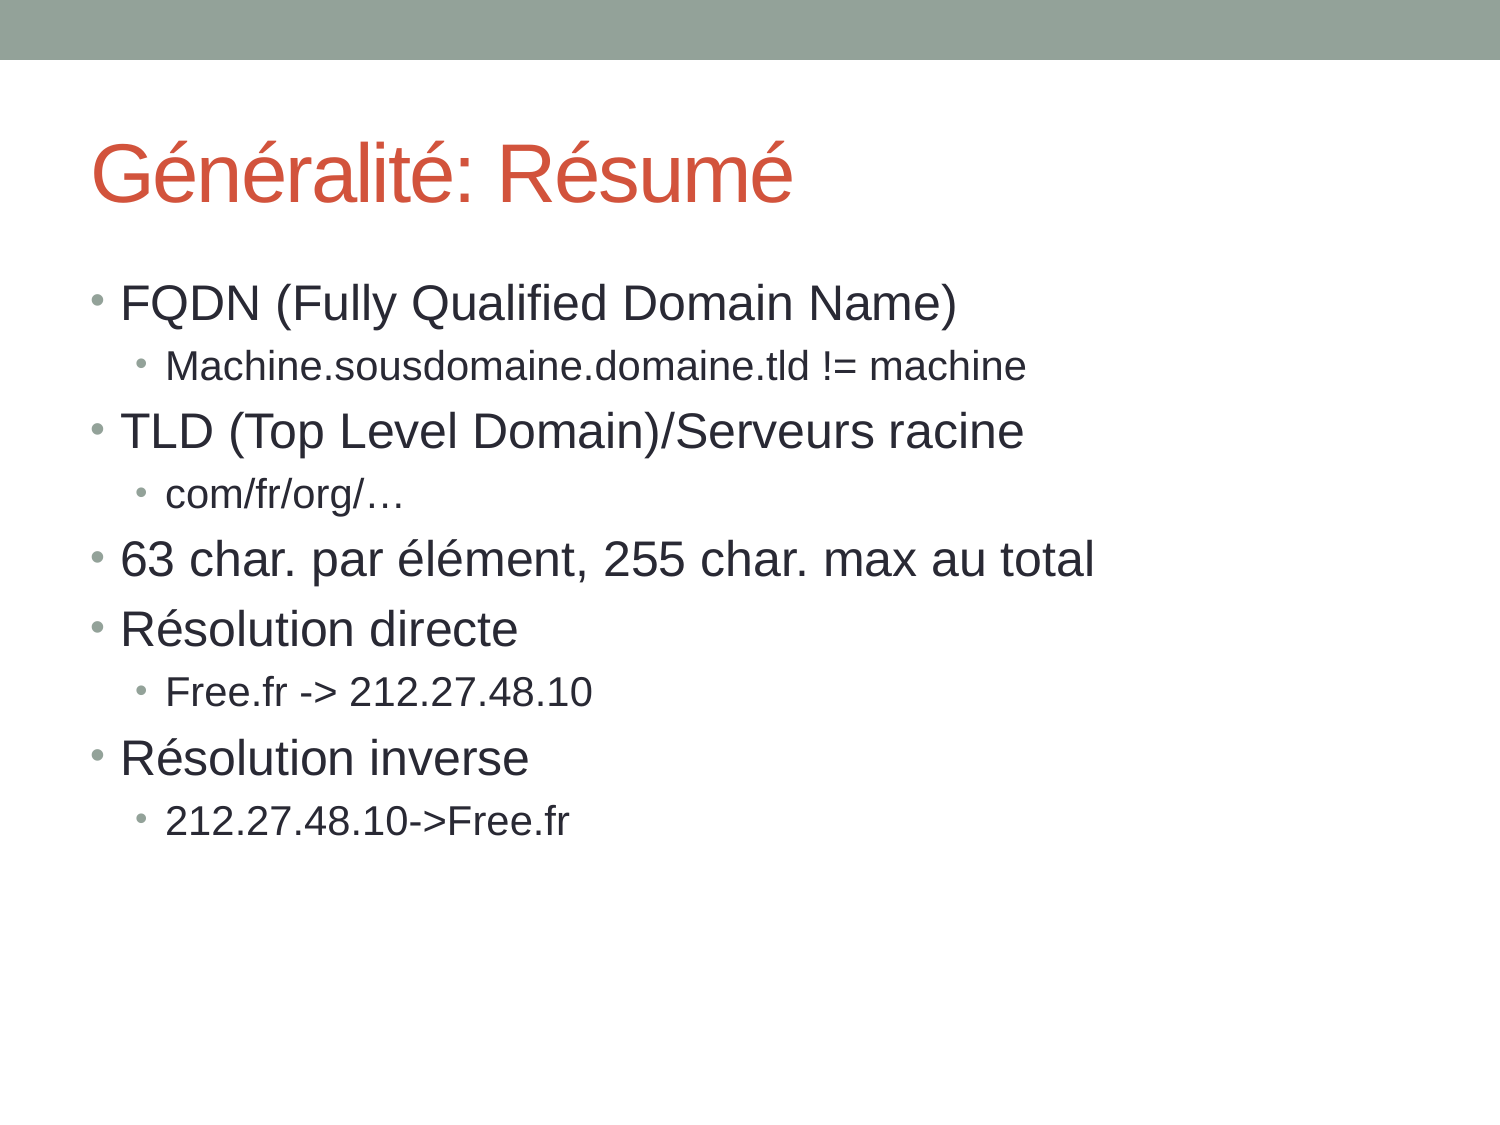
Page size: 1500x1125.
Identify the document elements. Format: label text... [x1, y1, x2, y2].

list FQDN (Fully Qualified Domain Name) Machine.sousdomaine.domaine.tld != machine TLD (Top Level Domain)/Serveurs racine com/fr/org/… 63 char. par élément, 255 char. max au total Résolution directe Free.fr -> 212.27.48.10 Résolution inverse 212.27.48.10->Free.fr [75, 262, 1425, 1063]
title Généralité: Résumé [75, 87, 1425, 250]
